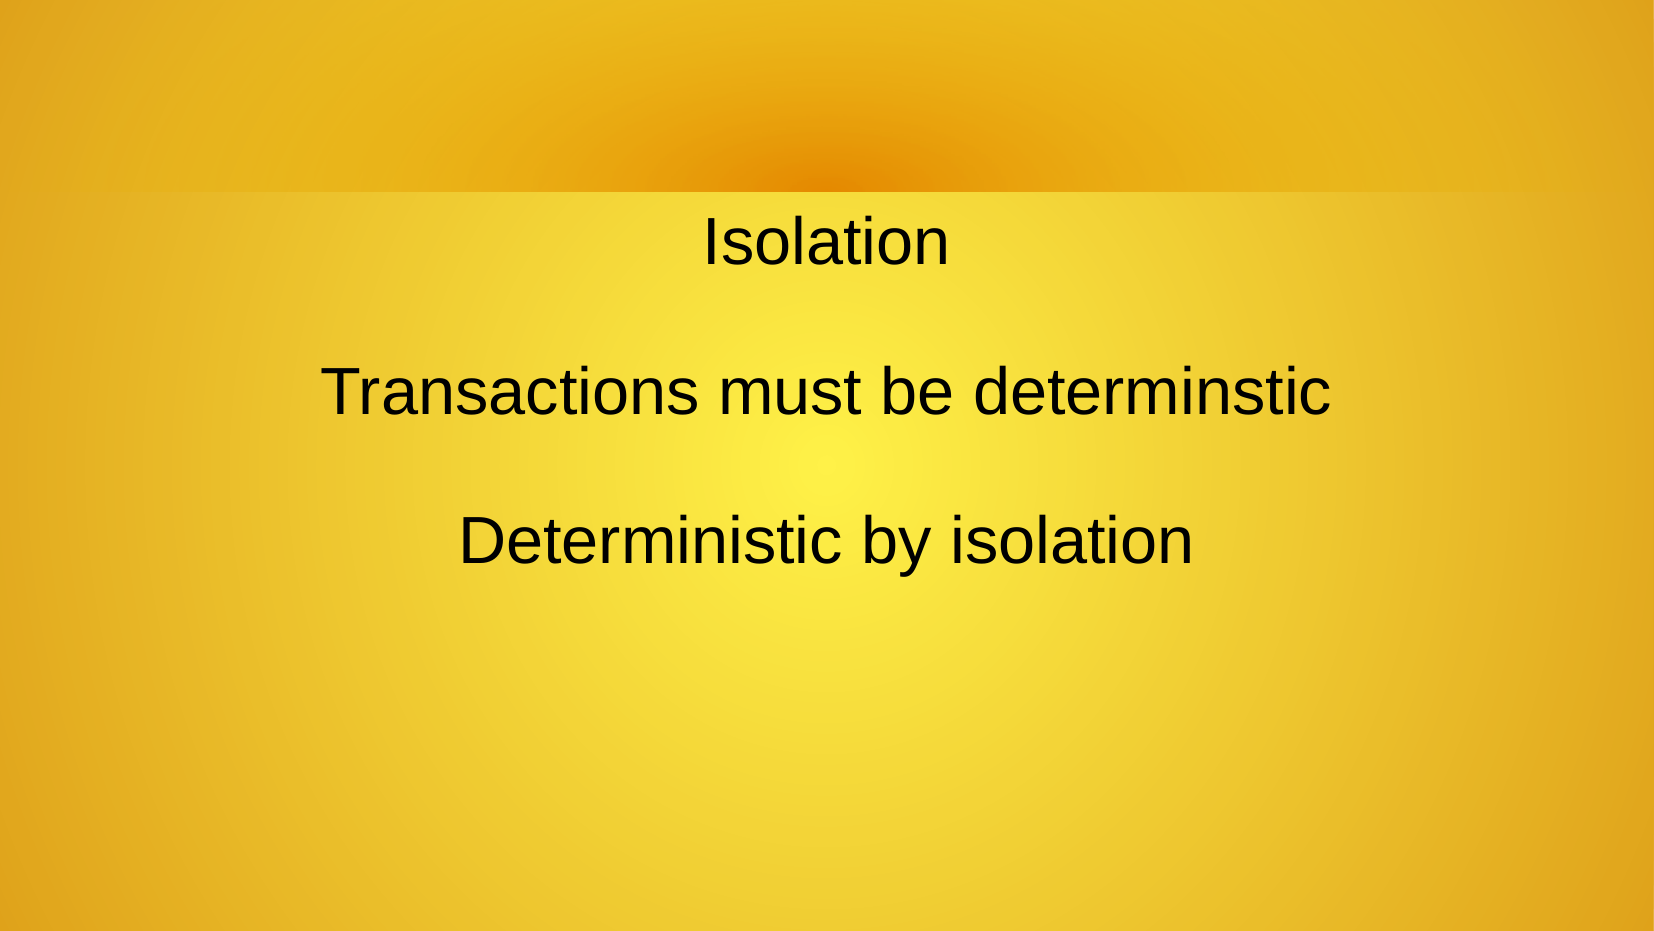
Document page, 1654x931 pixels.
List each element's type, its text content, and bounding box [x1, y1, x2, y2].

subtitle Isolation Transactions must be determinstic Deterministic by isolation [82, 35, 1571, 748]
